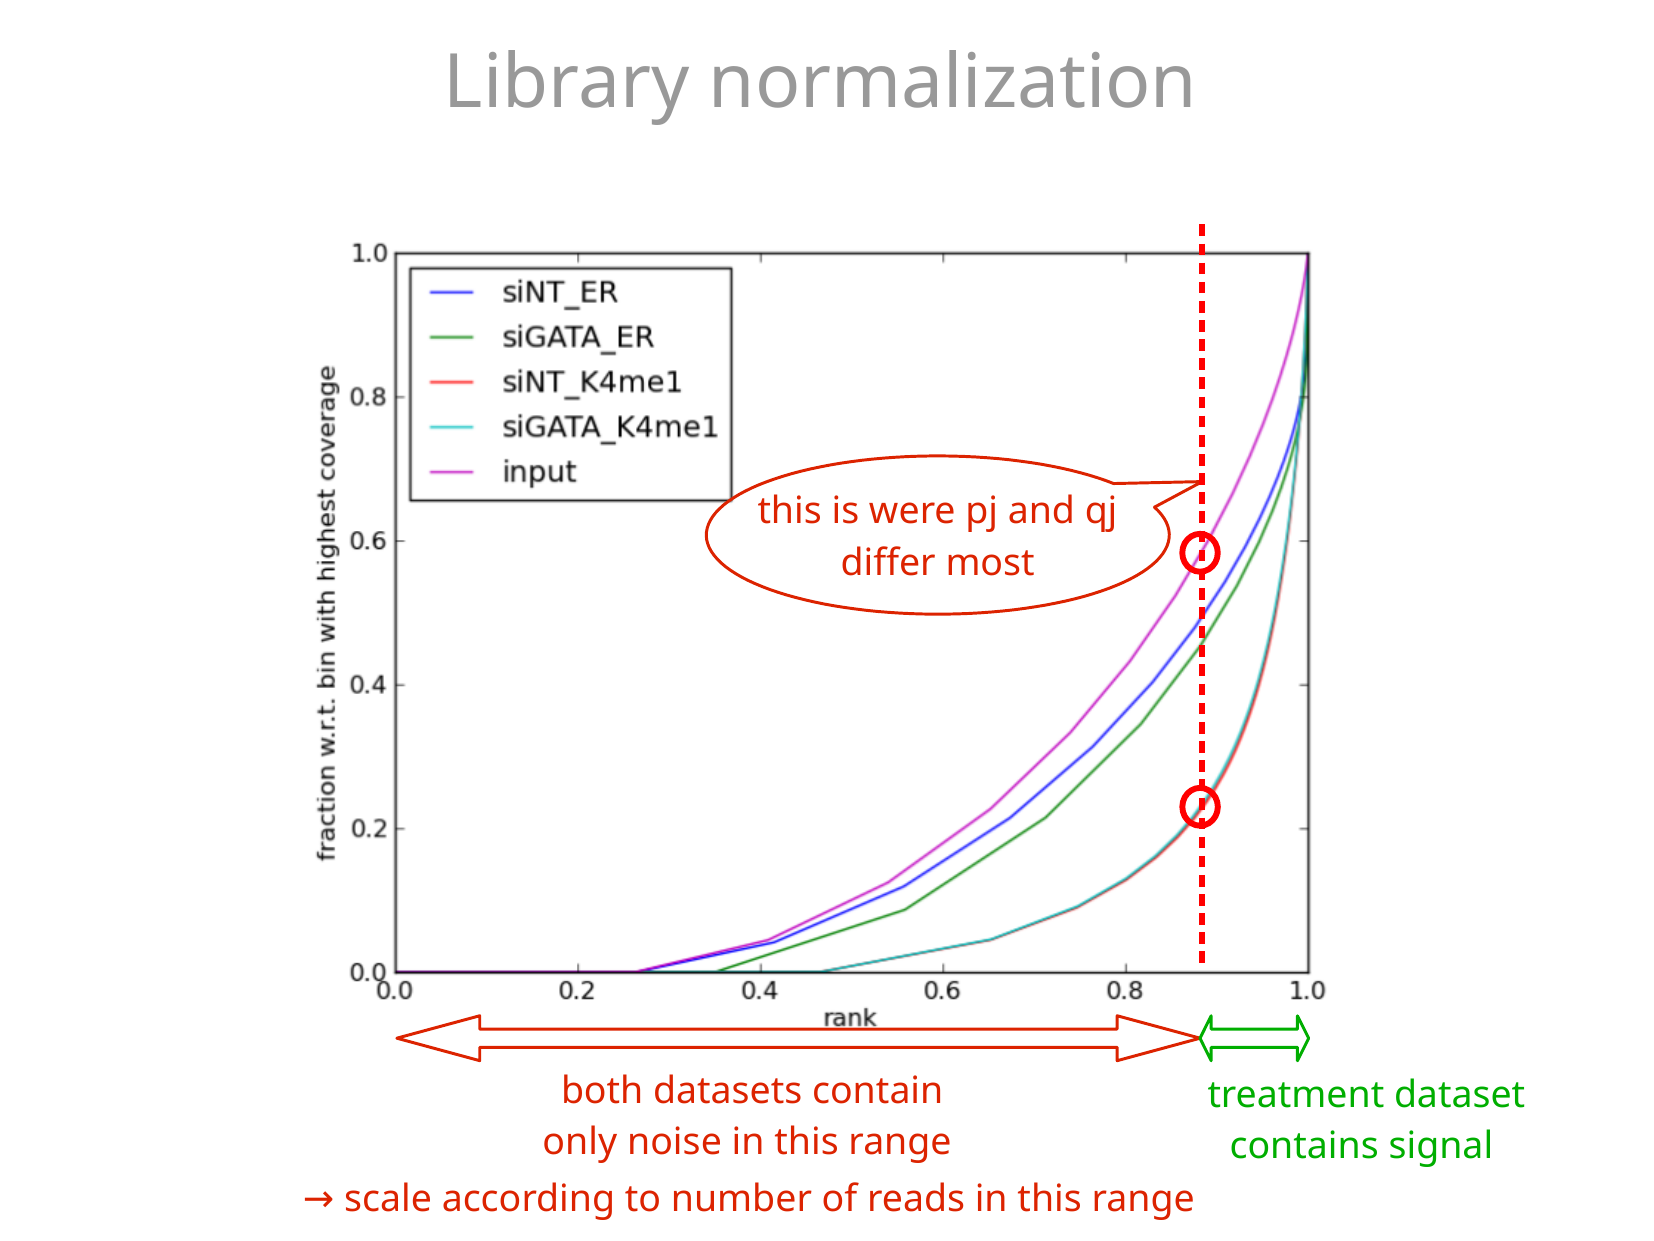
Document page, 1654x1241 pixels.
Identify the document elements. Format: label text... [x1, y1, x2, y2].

text_box → scale according to number of reads in this range [288, 1164, 1201, 1231]
text_box both datasets contain only noise in this range [507, 1055, 997, 1164]
picture [276, 193, 1349, 1040]
title Library normalization [76, 2, 1565, 154]
picture [406, 1019, 1191, 1040]
text_box this is were pj and qj differ most [706, 455, 1199, 615]
text_box treatment dataset contains signal [1122, 1060, 1612, 1178]
picture [1203, 1025, 1306, 1040]
